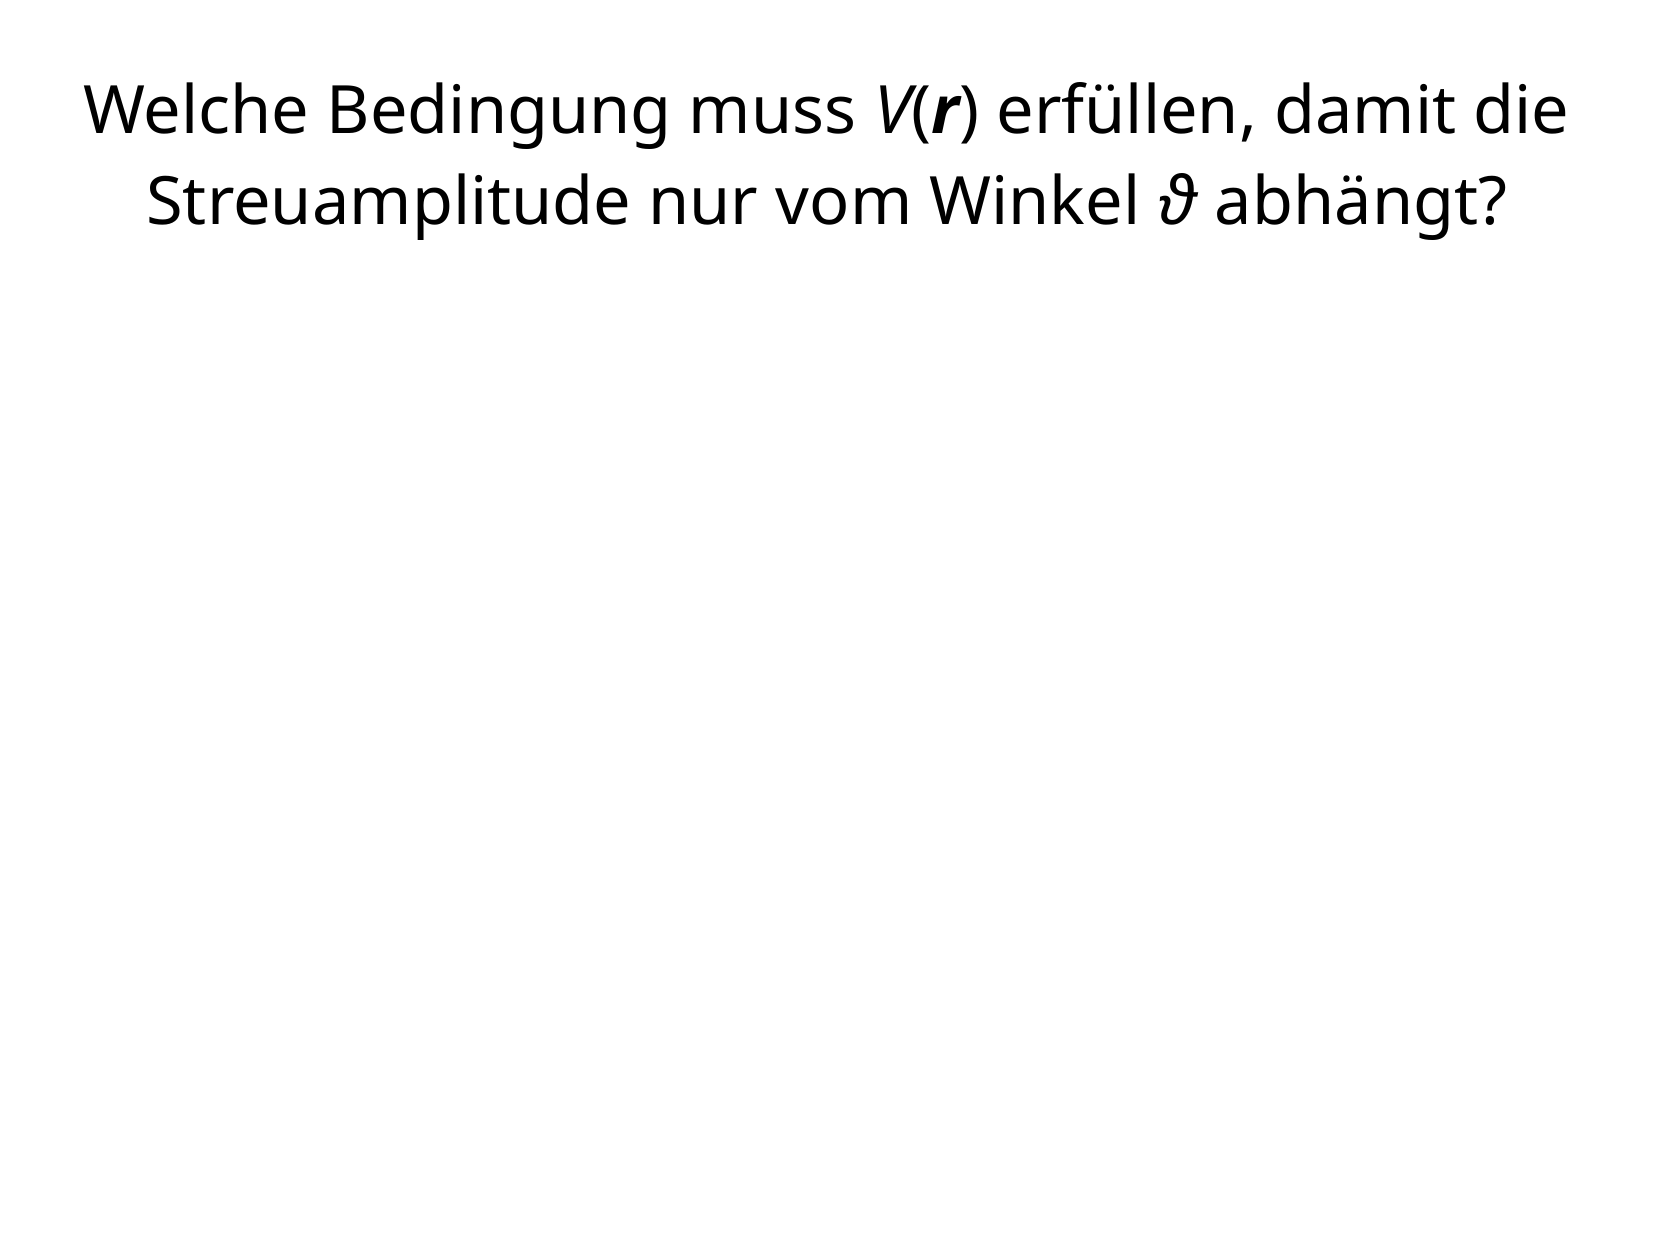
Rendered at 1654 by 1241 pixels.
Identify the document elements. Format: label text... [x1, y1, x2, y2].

title Welche Bedingung muss V(r) erfüllen, damit die Streuamplitude nur vom Winkel ϑ abhängt? [82, 49, 1571, 257]
